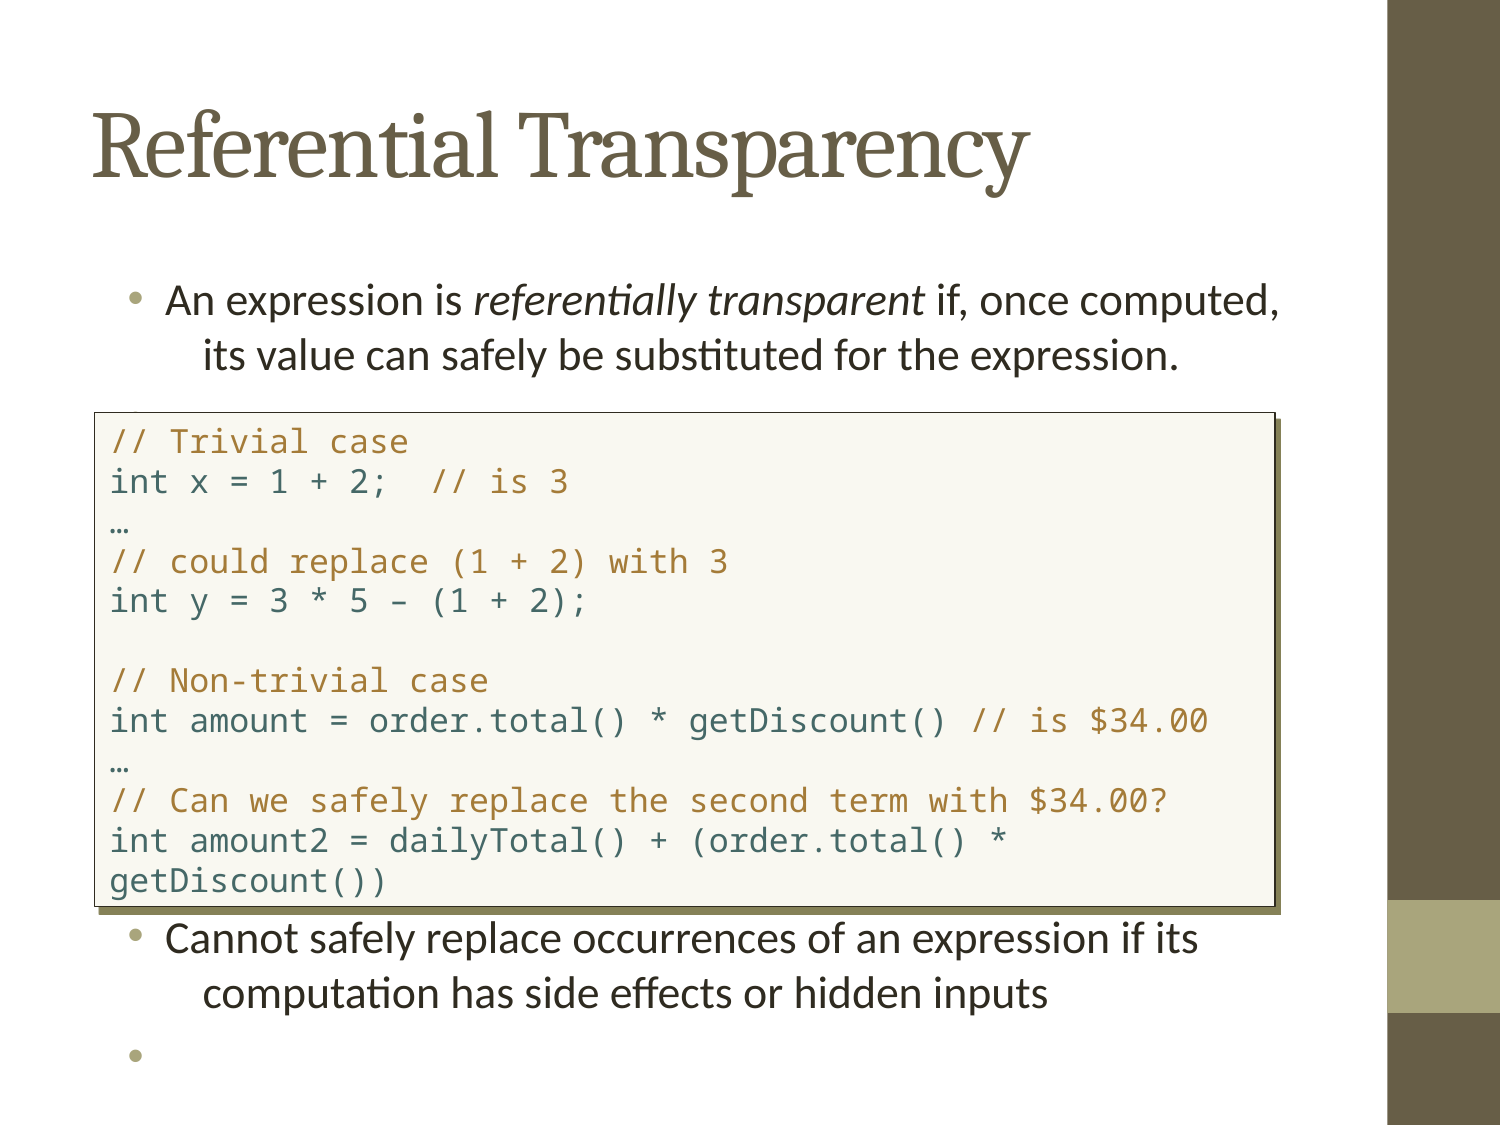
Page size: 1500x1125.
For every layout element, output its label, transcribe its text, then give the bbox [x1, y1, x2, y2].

title Referential Transparency [75, 45, 1326, 233]
text_box Cannot safely replace occurrences of an expression if its computation has side effects or hidden inputs [75, 900, 1326, 1038]
text_box // Trivial case int x = 1 + 2; // is 3 … // could replace (1 + 2) with 3 int y = 3 * 5 – (1 + 2); // Non-trivial case int amount = order.total() * getDiscount() // is $34.00 … // Can we safely replace the second term with $34.00? int amount2 = dailyTotal() + (order.total() * getDiscount()) [94, 412, 1276, 872]
list An expression is referentially transparent if, once computed, its value can safely be substituted for the expression. [75, 262, 1326, 400]
